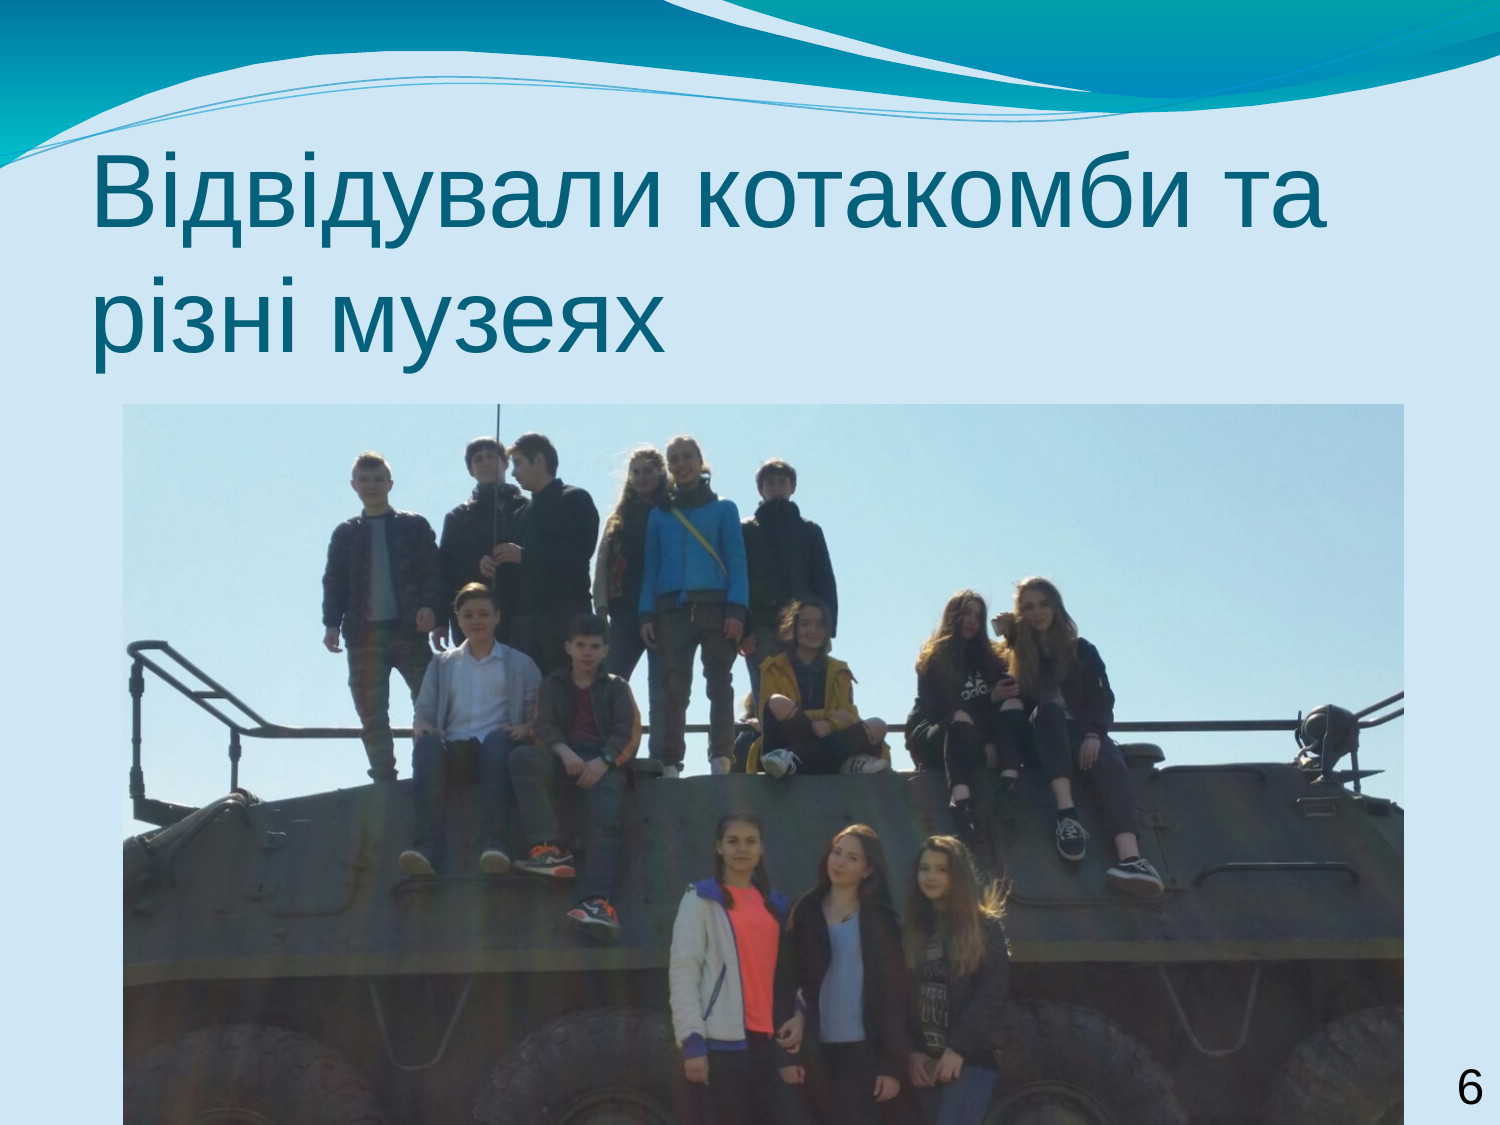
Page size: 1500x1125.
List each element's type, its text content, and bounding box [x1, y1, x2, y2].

title Відвідували котакомби та різні музеях [75, 115, 1425, 303]
slide_number 6 [1440, 1046, 1500, 1125]
picture [123, 404, 1404, 1125]
